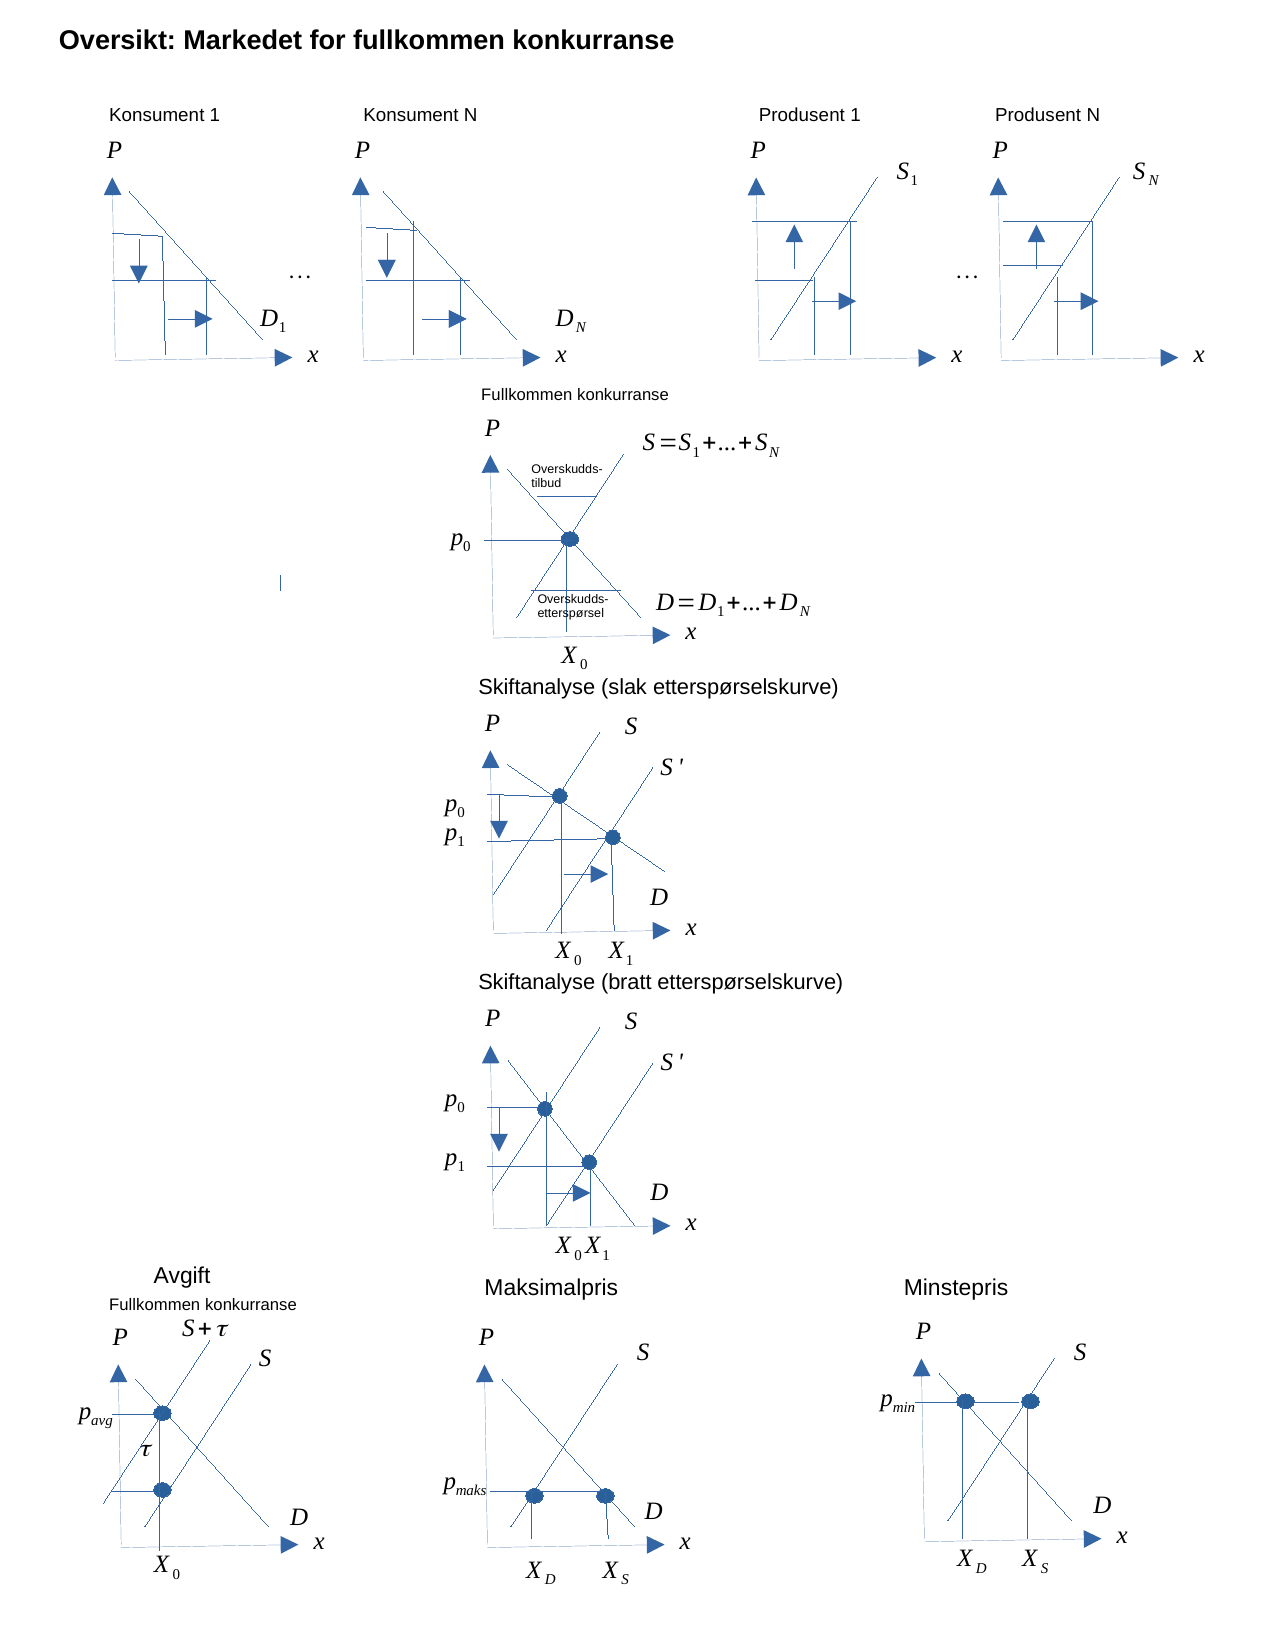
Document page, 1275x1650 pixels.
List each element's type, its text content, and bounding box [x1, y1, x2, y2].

text_box [547, 1101, 553, 1116]
chart [299, 340, 326, 369]
chart [636, 428, 787, 461]
chart [435, 1143, 471, 1175]
text_box [532, 1492, 544, 1504]
chart [677, 913, 704, 942]
chart [642, 1178, 676, 1207]
chart [131, 1442, 157, 1458]
chart [69, 1397, 120, 1429]
chart [600, 936, 640, 962]
chart [435, 789, 472, 850]
text_box [956, 1393, 975, 1409]
text_box Maksimalpris [469, 1266, 634, 1308]
chart [949, 1545, 994, 1577]
text_box Produsent N [980, 97, 1127, 134]
text_box Fullkommen konkurranse [466, 377, 685, 412]
text_box Overskudds- tilbud [516, 454, 618, 498]
chart [435, 1084, 472, 1116]
chart [1108, 1521, 1135, 1550]
chart [282, 275, 318, 281]
text_box Minstepris [888, 1266, 1024, 1308]
chart [434, 1467, 494, 1499]
chart [949, 275, 985, 281]
chart [547, 304, 593, 337]
text_box Overskudds- etterspørsel [522, 584, 624, 628]
chart [547, 1232, 617, 1264]
chart [282, 1503, 332, 1556]
chart [943, 340, 970, 369]
text_box Skiftanalyse (bratt etterspørselskurve) [463, 962, 859, 1002]
text_box Skiftanalyse (slak etterspørselskurve) [463, 667, 855, 707]
chart [908, 1317, 938, 1346]
chart [871, 1384, 922, 1417]
text_box Konsument 1 [94, 97, 241, 134]
text_box [1021, 1393, 1040, 1409]
chart [618, 1007, 646, 1036]
chart [347, 136, 377, 165]
chart [742, 136, 773, 165]
chart [146, 1551, 186, 1583]
chart [890, 157, 925, 189]
chart [441, 523, 477, 555]
chart [477, 709, 507, 738]
chart [477, 1005, 507, 1033]
text_box [552, 788, 568, 804]
chart [104, 1323, 135, 1352]
chart [642, 883, 676, 912]
chart [1067, 1338, 1094, 1367]
chart [518, 1556, 563, 1589]
chart [252, 304, 293, 337]
chart [471, 1323, 501, 1352]
chart [630, 1338, 657, 1367]
text_box [581, 1154, 597, 1170]
text_box Produsent 1 [744, 97, 891, 134]
chart [594, 1556, 636, 1589]
chart [984, 136, 1015, 165]
chart [476, 414, 507, 443]
text_box Oversikt: Markedet for fullkommen konkurranse [44, 17, 689, 75]
chart [547, 340, 574, 369]
chart [553, 641, 594, 673]
text_box [537, 1101, 546, 1117]
text_box Konsument N [348, 97, 495, 134]
text_box Fullkommen konkurranse [94, 1287, 313, 1322]
text_box Avgift [138, 1254, 226, 1287]
chart [252, 1344, 279, 1373]
chart [618, 712, 646, 741]
text_box [153, 1483, 159, 1497]
chart [1014, 1545, 1055, 1577]
chart [654, 753, 691, 782]
text_box [153, 1405, 172, 1421]
chart [677, 1208, 704, 1237]
text_box [525, 1492, 531, 1503]
chart [175, 1314, 234, 1343]
text_box [561, 531, 579, 547]
chart [1085, 1491, 1119, 1520]
chart [1185, 340, 1212, 369]
chart [648, 588, 818, 646]
text_box [596, 1488, 615, 1504]
chart [547, 936, 588, 962]
chart [636, 1497, 670, 1526]
chart [1126, 157, 1166, 189]
text_box [605, 829, 621, 845]
text_box [160, 1482, 172, 1498]
chart [671, 1527, 698, 1556]
chart [98, 136, 129, 165]
chart [654, 1049, 691, 1077]
